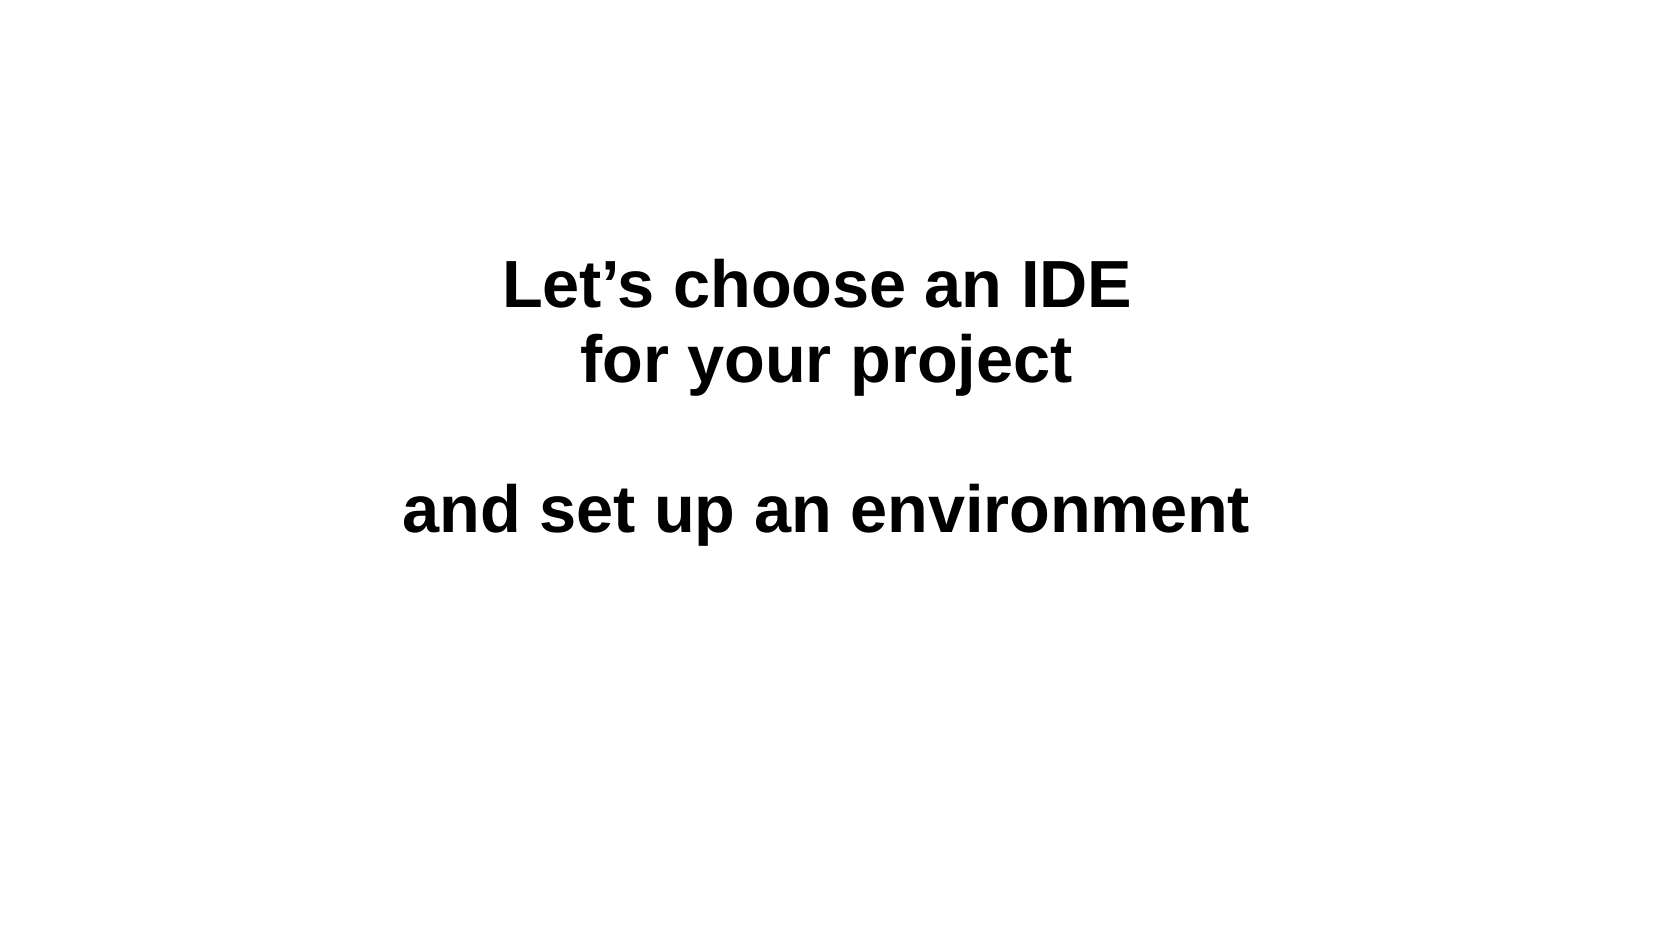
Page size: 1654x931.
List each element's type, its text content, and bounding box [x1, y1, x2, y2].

subtitle Let’s choose an IDE for your project and set up an environment [82, 37, 1571, 757]
